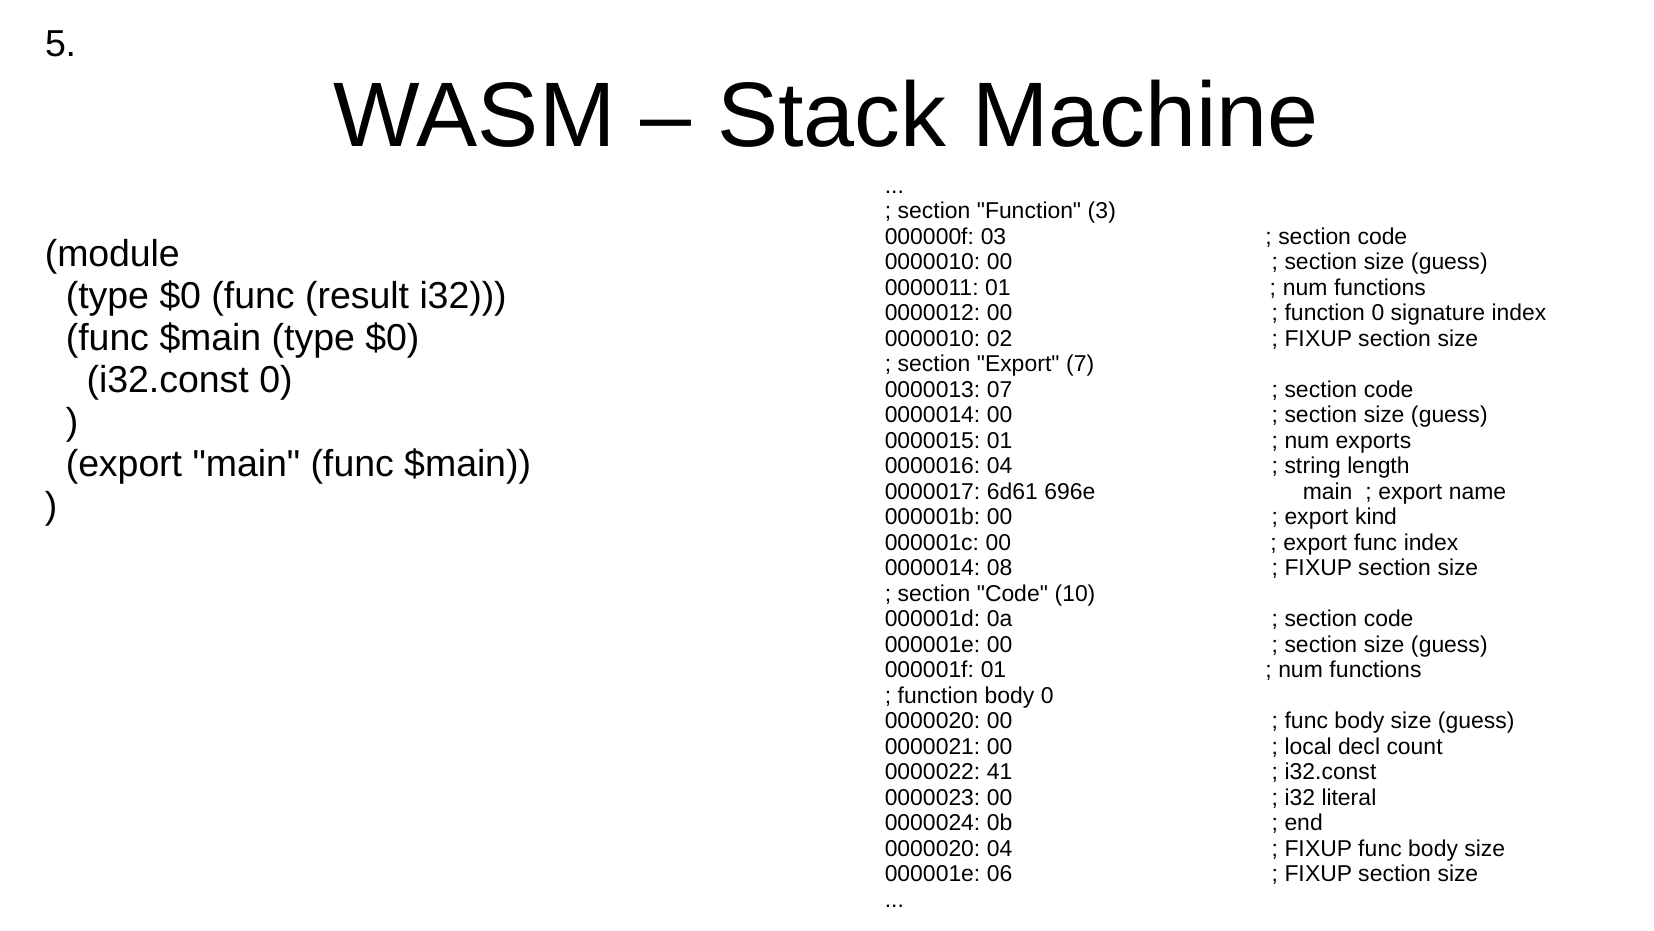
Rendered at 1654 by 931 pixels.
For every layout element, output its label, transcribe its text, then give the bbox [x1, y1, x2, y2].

text_box (module (type $0 (func (result i32))) (func $main (type $0) (i32.const 0) ) (export "main" (func $main)) ) [30, 225, 796, 826]
title WASM – Stack Machine [82, 37, 1571, 193]
text_box ... ; section "Function" (3) 000000f: 03 ; section code 0000010: 00 ; section size (guess) 0000011: 01 ; num functions 0000012: 00 ; function 0 signature index 0000010: 02 ; FIXUP section size ; section "Export" (7) 0000013: 07 ; section code 0000014: 00 ; section size (guess) 0000015: 01 ; num exports 0000016: 04 ; string length 0000017: 6d61 696e main ; export name 000001b: 00 ; export kind 000001c: 00 ; export func index 0000014: 08 ; FIXUP section size ; section "Code" (10) 000001d: 0a ; section code 000001e: 00 ; section size (guess) 000001f: 01 ; num functions ; function body 0 0000020: 00 ; func body size (guess) 0000021: 00 ; local decl count 0000022: 41 ; i32.const 0000023: 00 ; i32 literal 0000024: 0b ; end 0000020: 04 ; FIXUP func body size 000001e: 06 ; FIXUP section size ... [870, 165, 1636, 931]
text_box 5. [30, 15, 92, 72]
